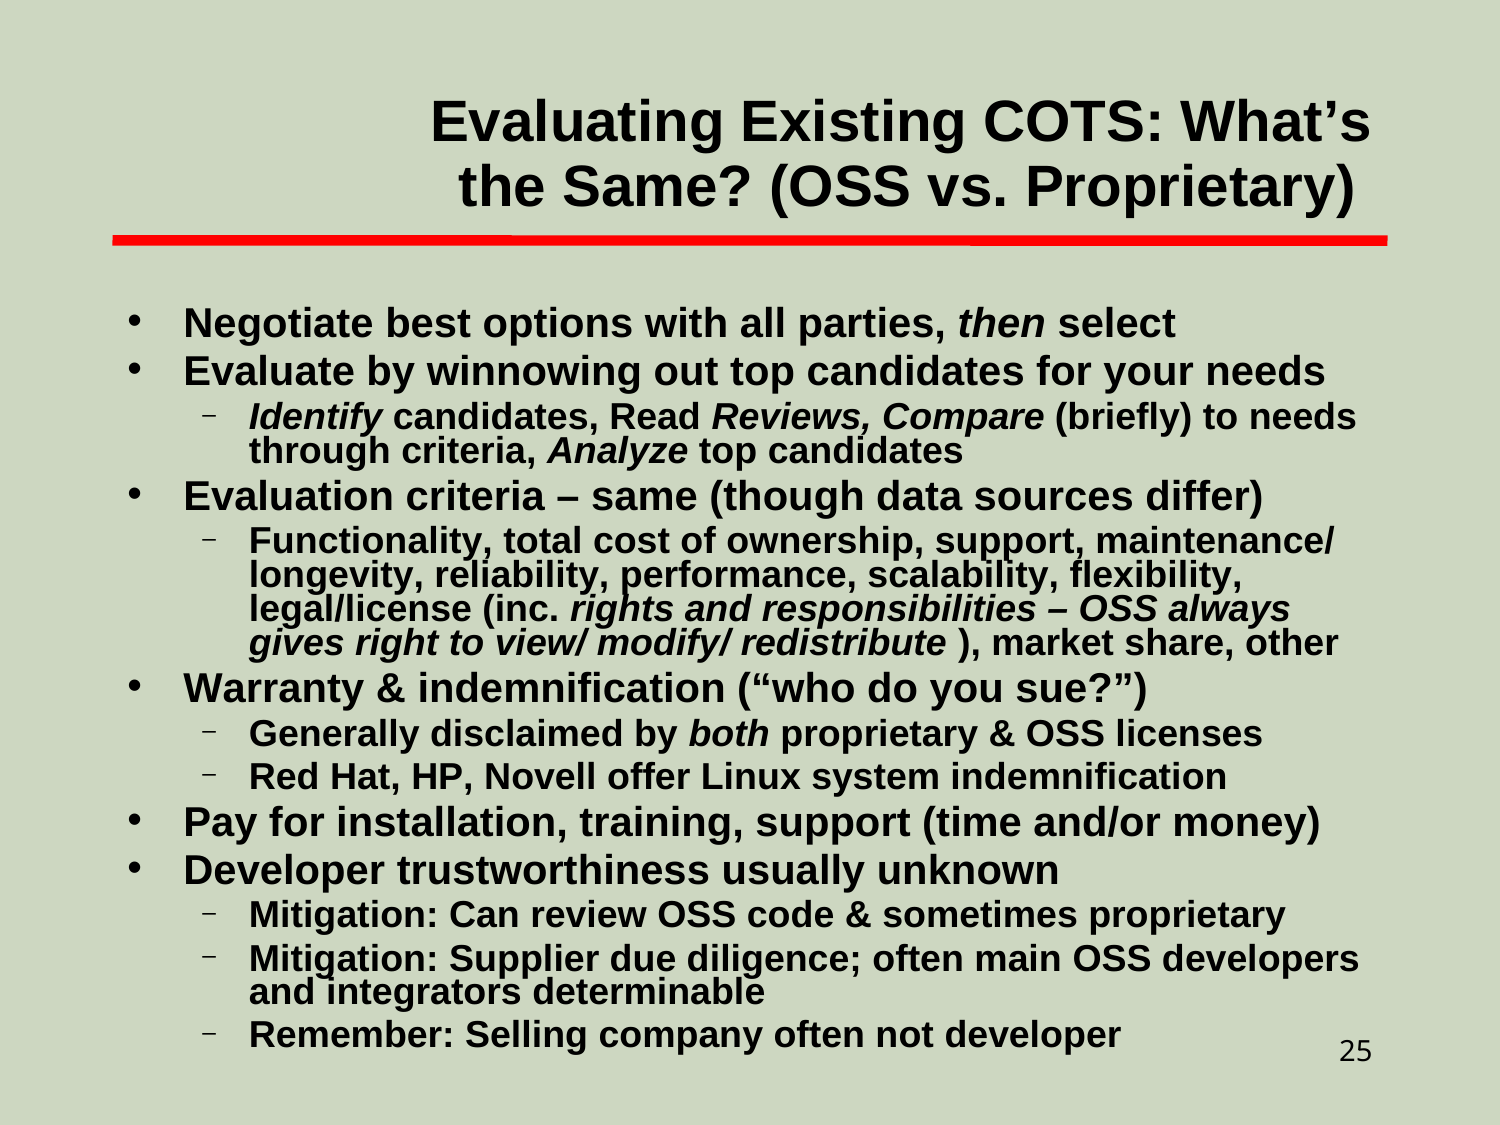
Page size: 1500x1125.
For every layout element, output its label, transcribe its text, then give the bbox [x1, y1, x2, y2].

title Evaluating Existing COTS: What’s the Same? (OSS vs. Proprietary) [337, 81, 1388, 228]
list Negotiate best options with all parties, then select Evaluate by winnowing out top candidates for your needs Identify candidates, Read Reviews, Compare (briefly) to needs through criteria, Analyze top candidates Evaluation criteria – same (though data sources differ) Functionality, total cost of ownership, support, maintenance/ longevity, reliability, performance, scalability, flexibility, legal/license (inc. rights and responsibilities – OSS always gives right to view/ modify/ redistribute ), market share, other Warranty & indemnification (“who do you sue?”) Generally disclaimed by both proprietary & OSS licenses Red Hat, HP, Novell offer Linux system indemnification Pay for installation, training, support (time and/or money) Developer trustworthiness usually unknown Mitigation: Can review OSS code & sometimes proprietary Mitigation: Supplier due diligence; often main OSS developers and integrators determinable Remember: Selling company often not developer [112, 299, 1388, 1077]
